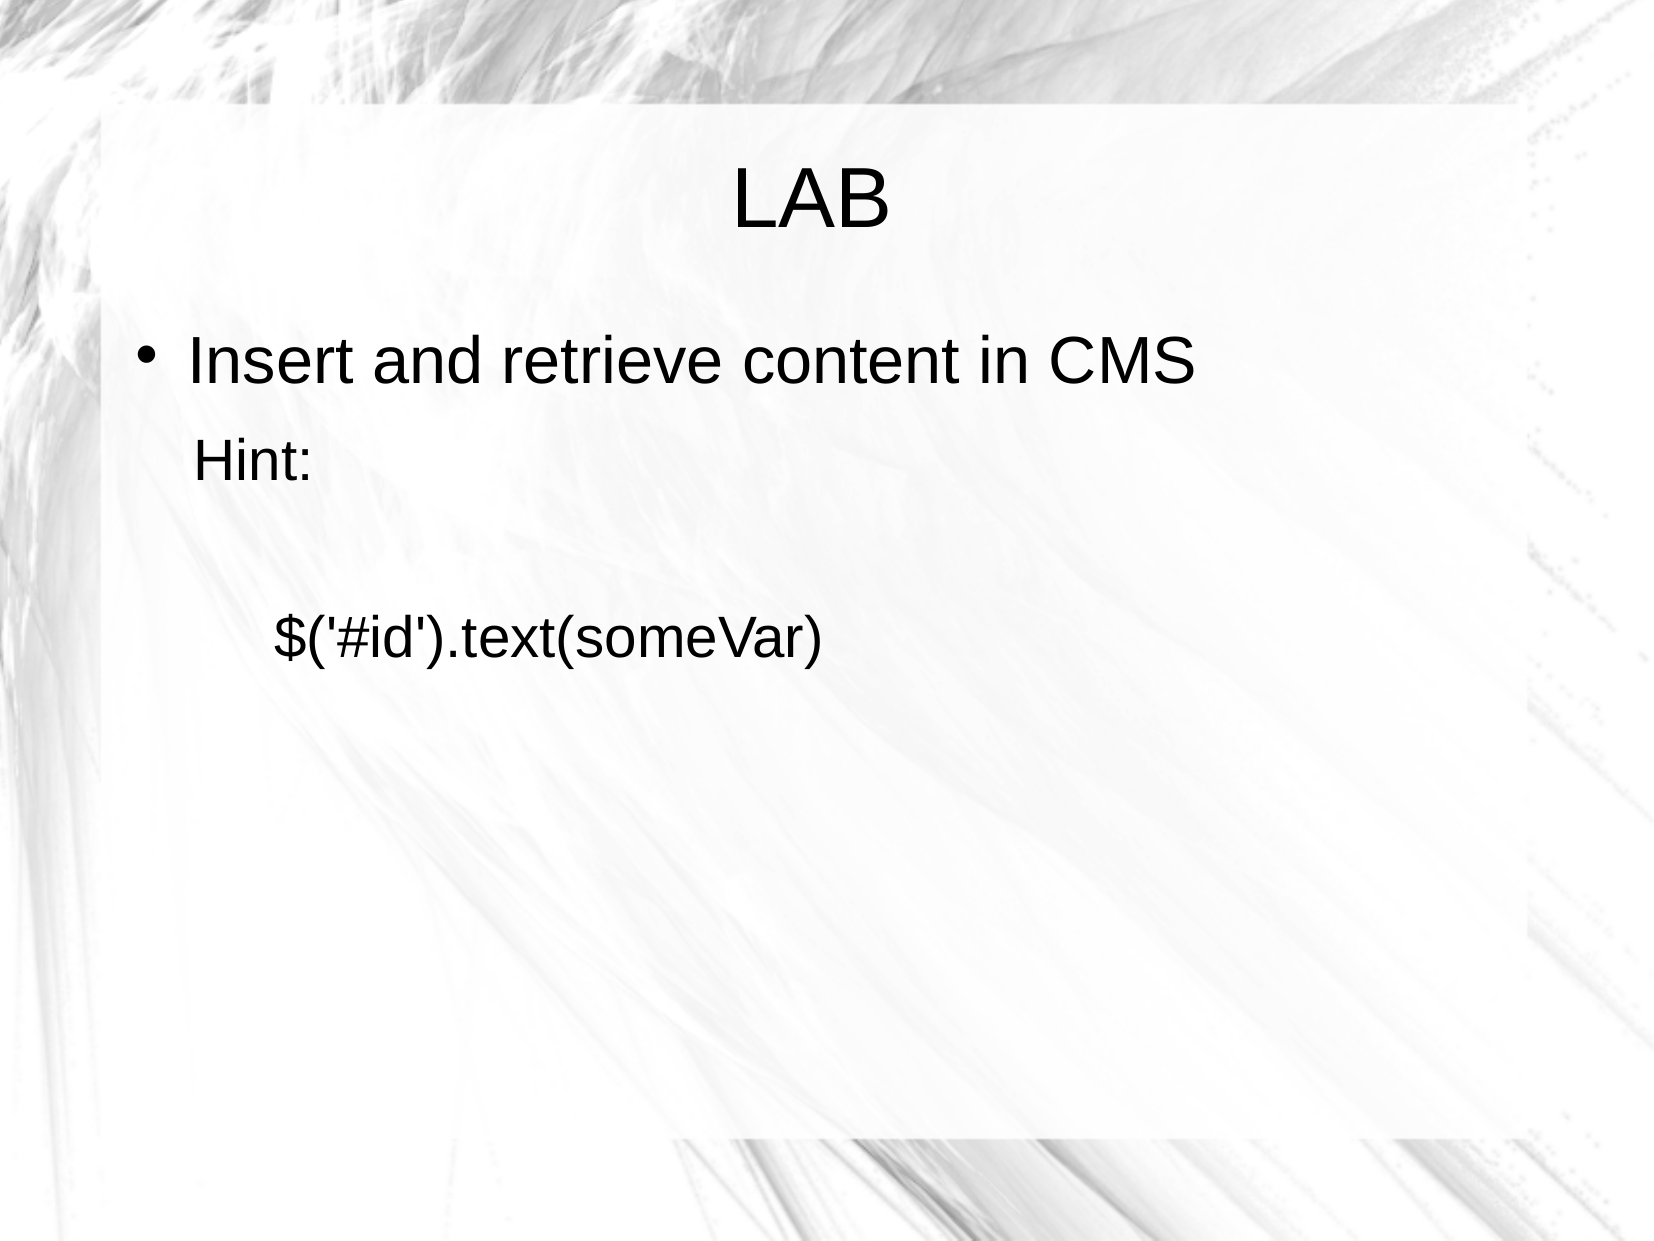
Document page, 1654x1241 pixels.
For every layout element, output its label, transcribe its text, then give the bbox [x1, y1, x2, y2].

title LAB [118, 112, 1506, 281]
picture [0, 0, 1654, 1241]
list Insert and retrieve content in CMS Hint: $('#id').text(someVar) [118, 319, 1571, 946]
